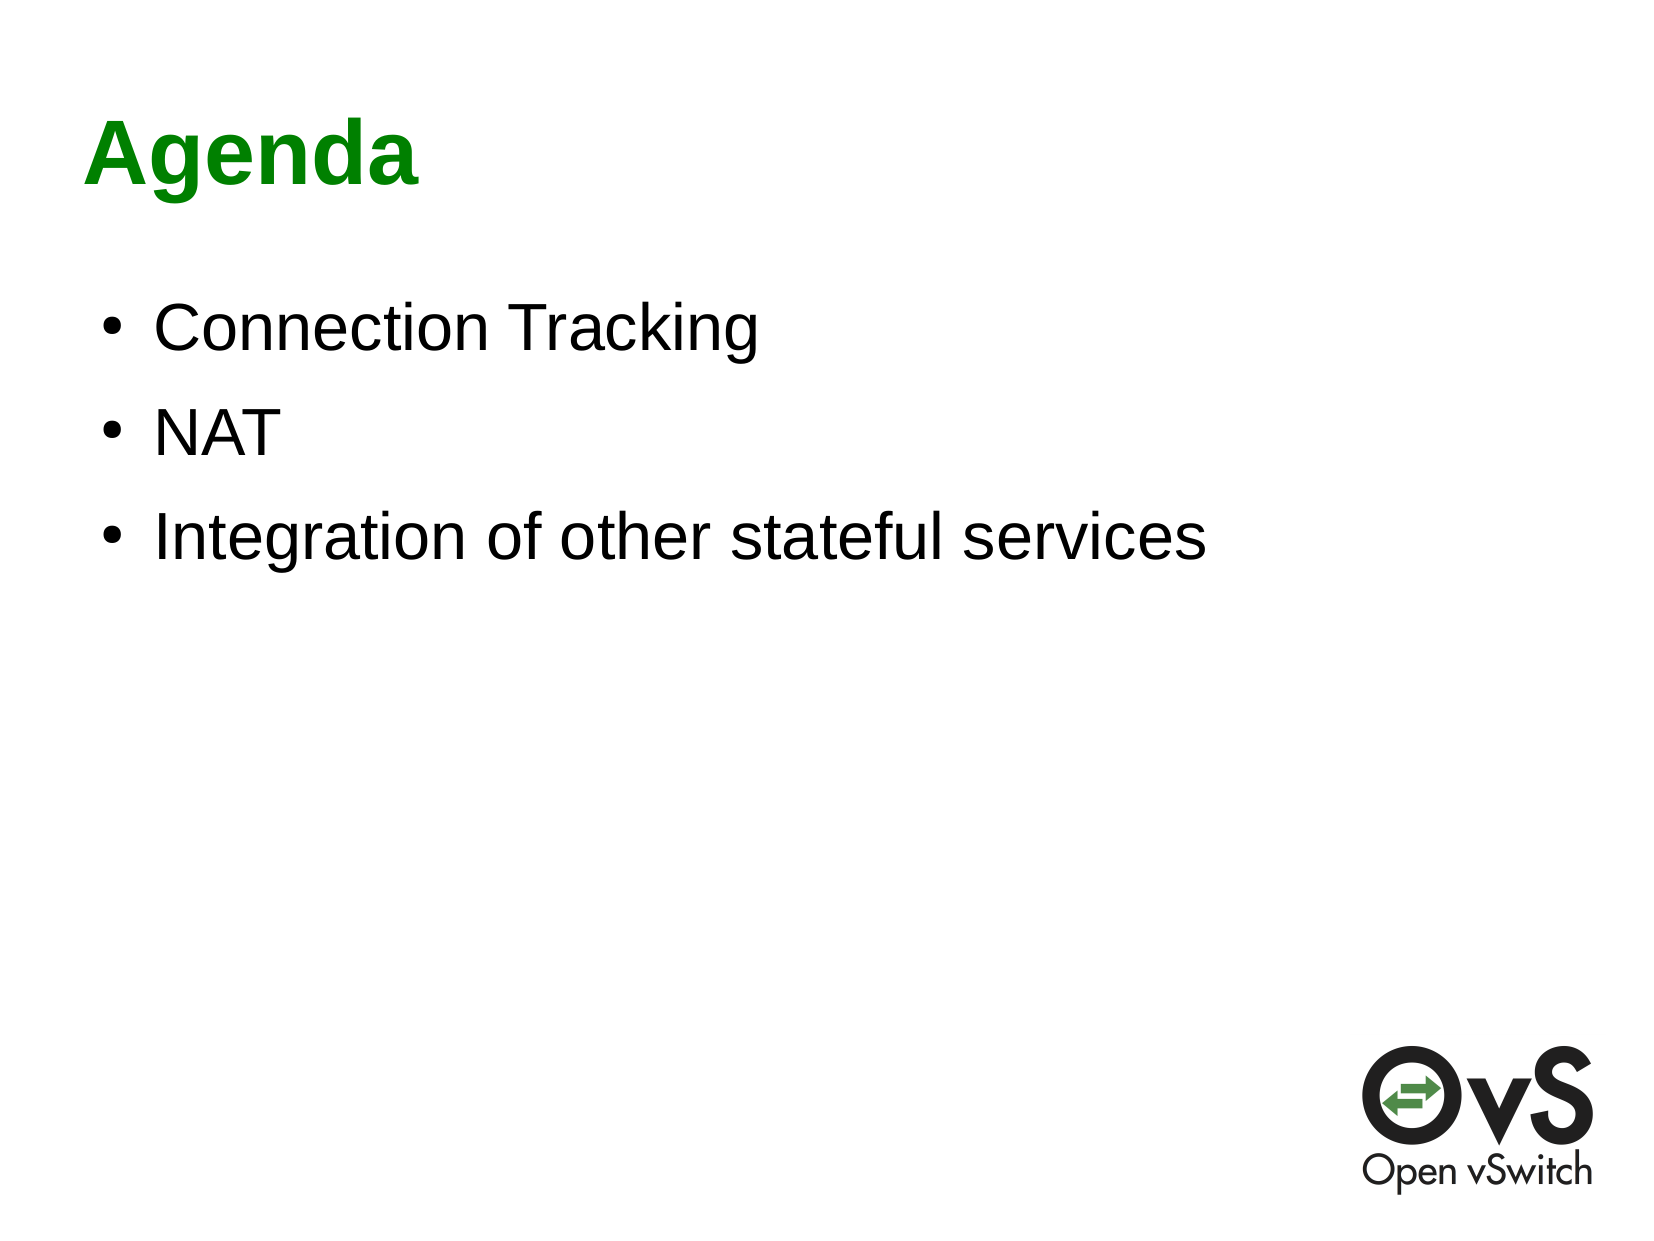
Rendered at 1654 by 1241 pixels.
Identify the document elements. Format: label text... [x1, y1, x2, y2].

list Connection Tracking NAT Integration of other stateful services [82, 290, 1571, 1010]
title Agenda [82, 49, 1571, 257]
picture [1350, 1034, 1606, 1200]
